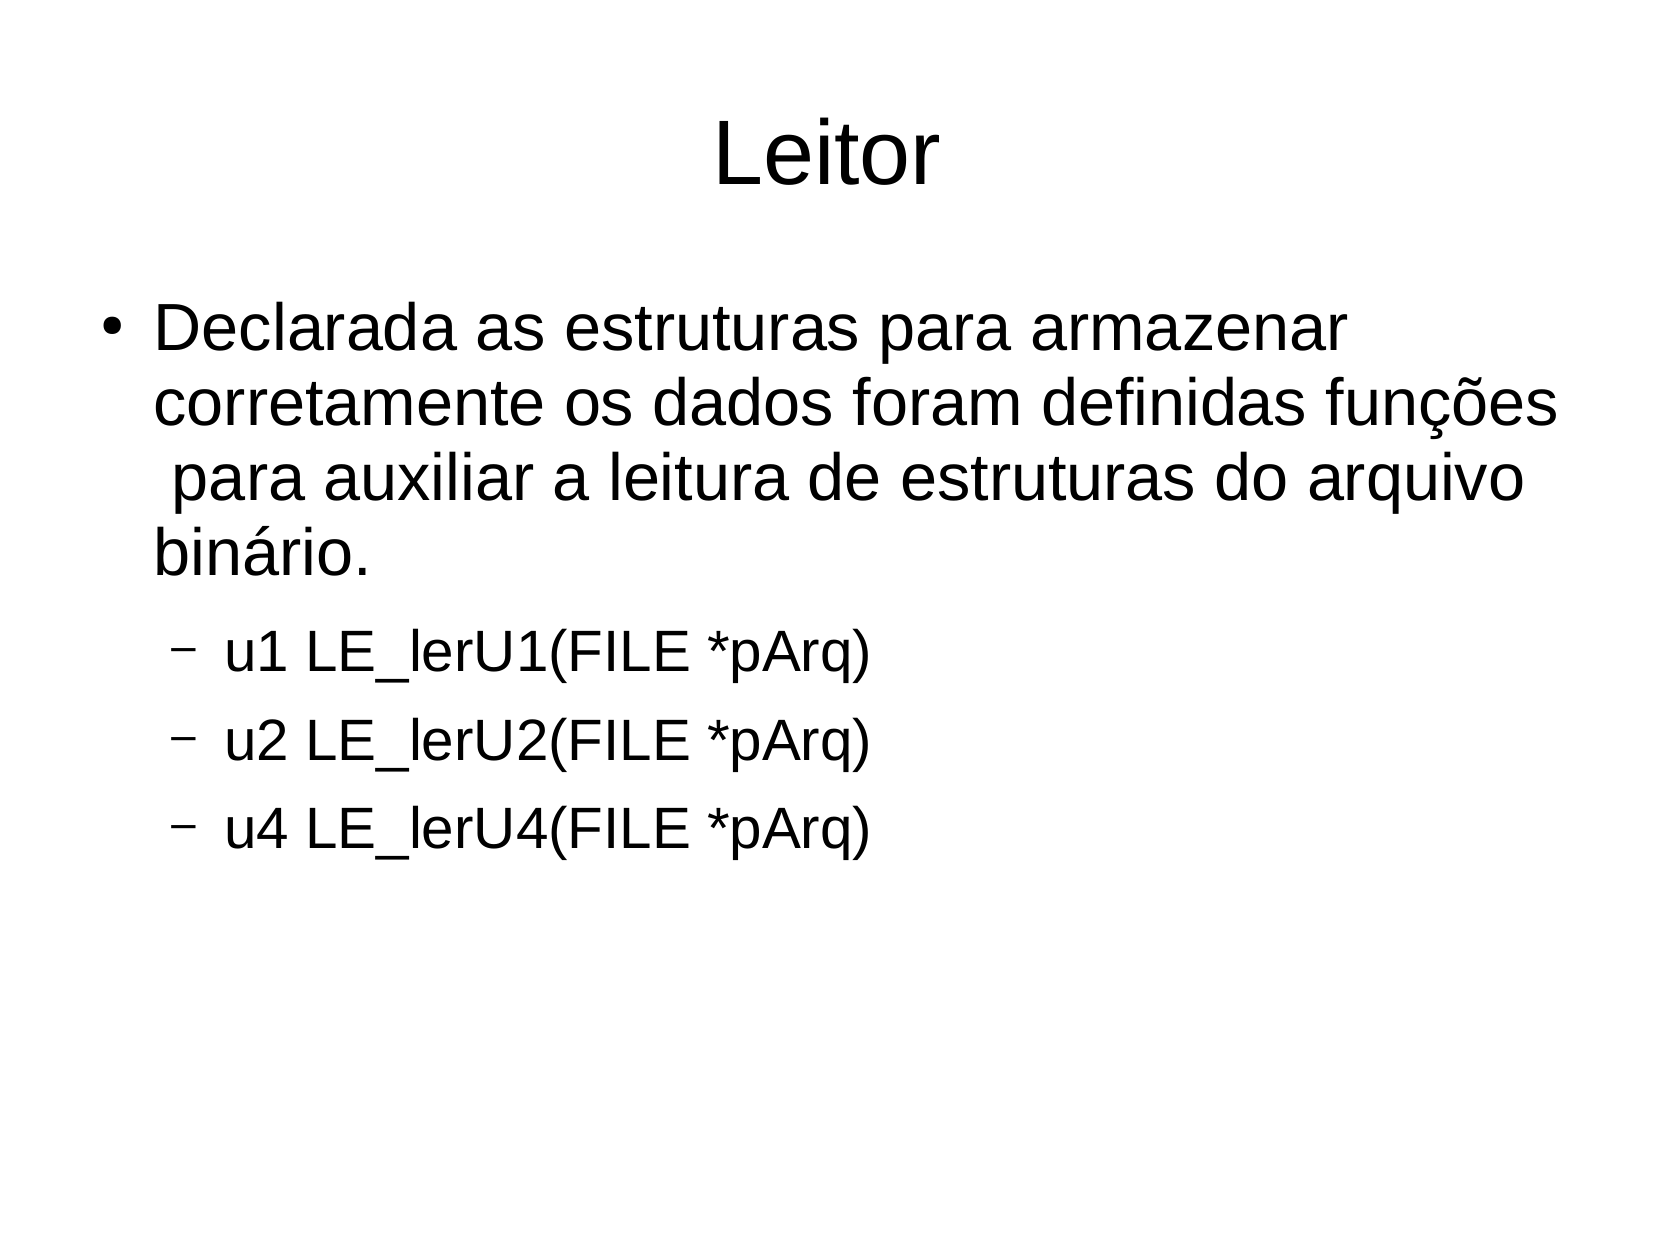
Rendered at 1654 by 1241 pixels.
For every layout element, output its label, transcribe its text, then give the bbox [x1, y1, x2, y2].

list Declarada as estruturas para armazenar corretamente os dados foram definidas funções para auxiliar a leitura de estruturas do arquivo binário. u1 LE_lerU1(FILE *pArq) u2 LE_lerU2(FILE *pArq) u4 LE_lerU4(FILE *pArq) [82, 290, 1571, 1010]
title Leitor [82, 49, 1571, 257]
